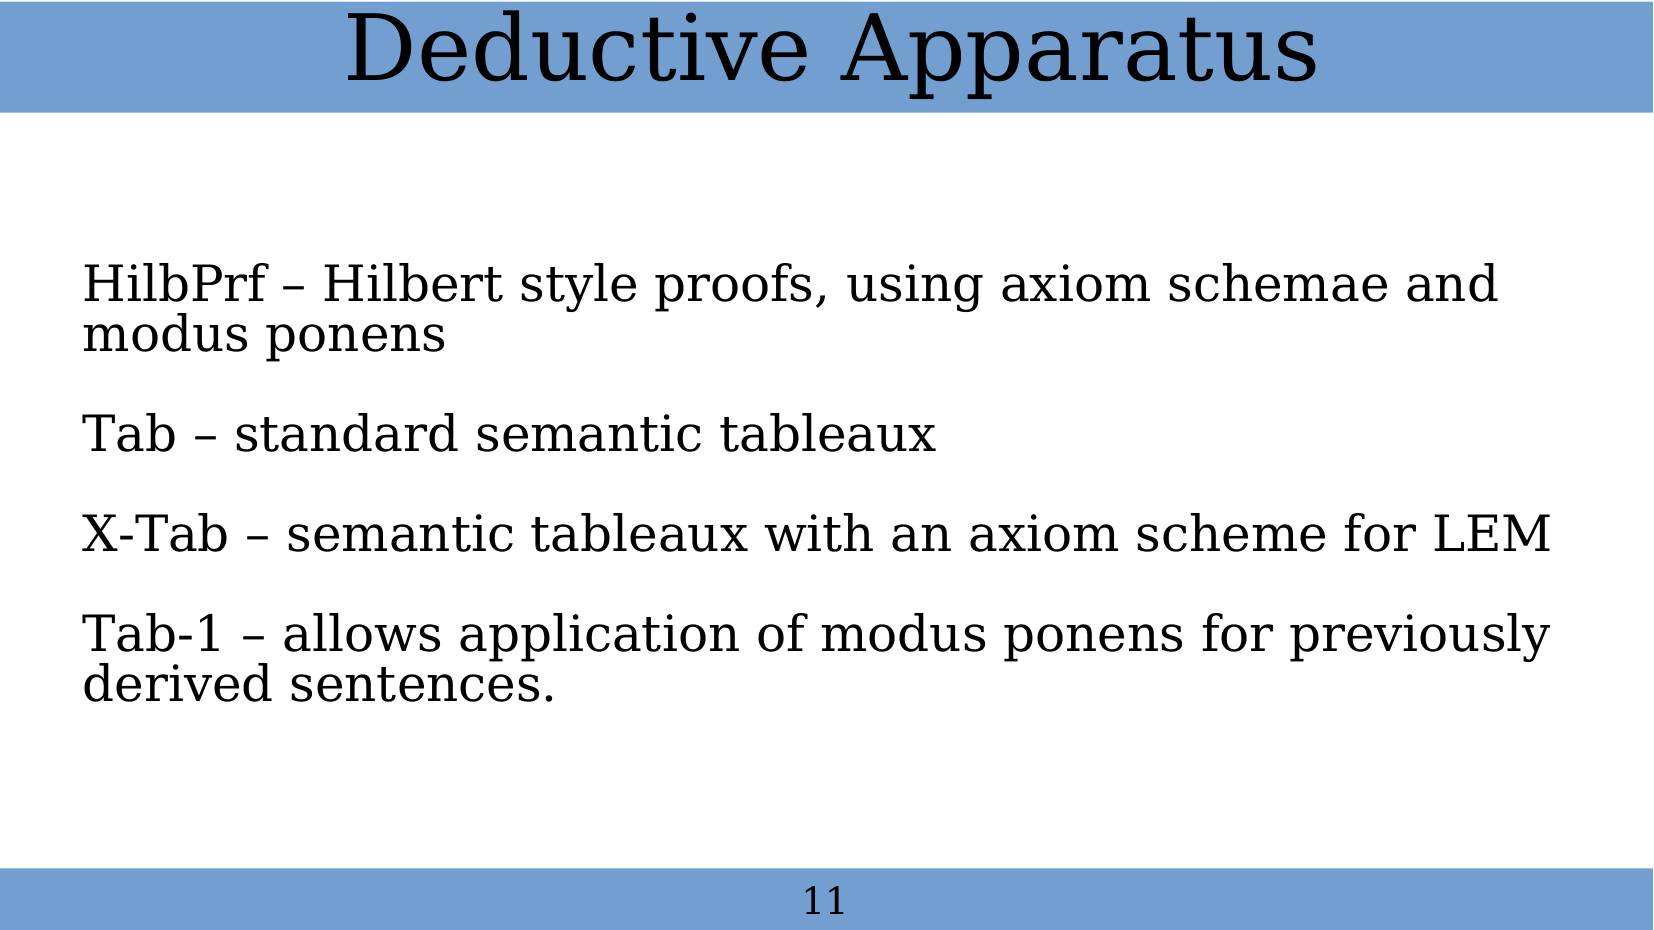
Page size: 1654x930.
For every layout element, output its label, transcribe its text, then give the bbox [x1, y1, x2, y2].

subtitle HilbPrf – Hilbert style proofs, using axiom schemae and modus ponens Tab – standard semantic tableaux X-Tab – semantic tableaux with an axiom scheme for LEM Tab-1 – allows application of modus ponens for previously derived sentences. [82, 212, 1571, 763]
text_box [0, 868, 1653, 930]
title [0, 1, 1653, 113]
text_box Deductive Apparatus [167, 0, 1498, 107]
text_box 11 [750, 877, 901, 930]
